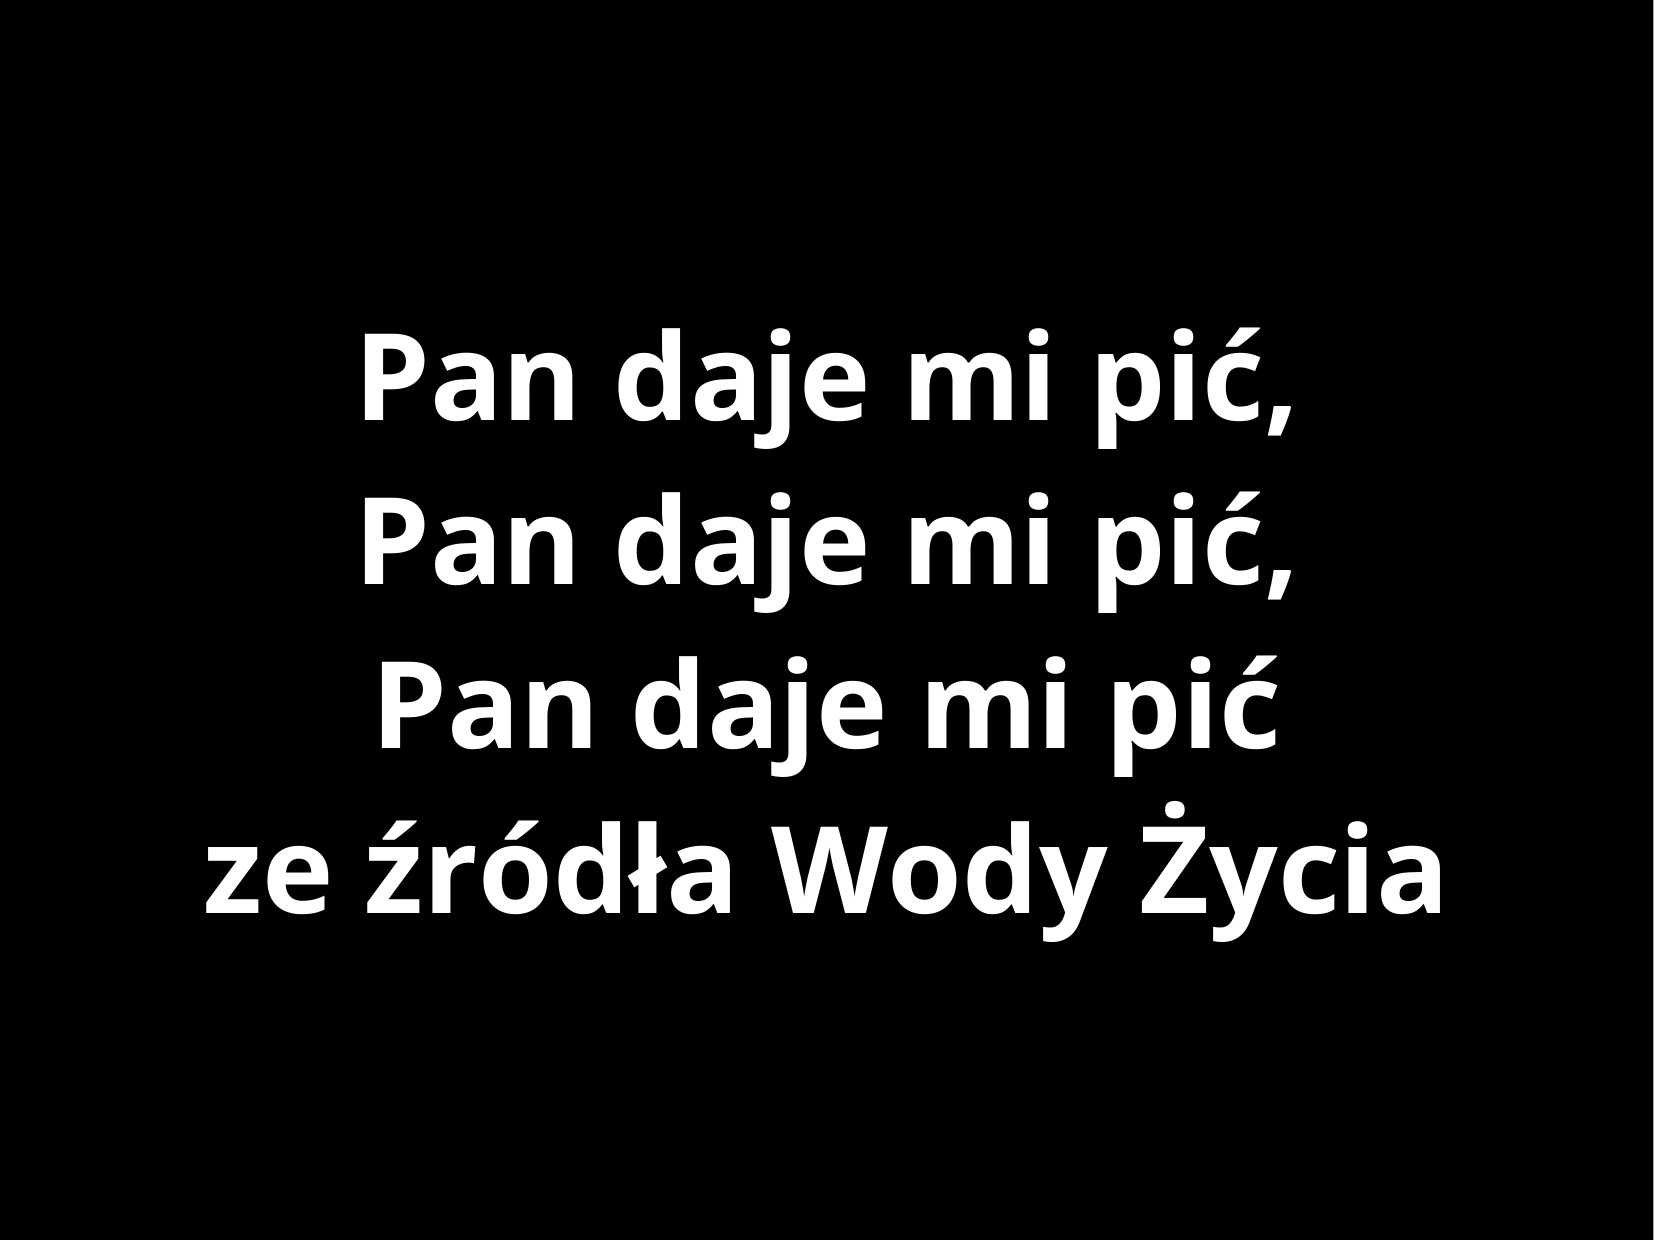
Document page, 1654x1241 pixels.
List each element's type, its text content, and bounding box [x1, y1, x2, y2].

title Pan daje mi pić, Pan daje mi pić, Pan daje mi pić ze źródła Wody Życia [0, 0, 1654, 1241]
